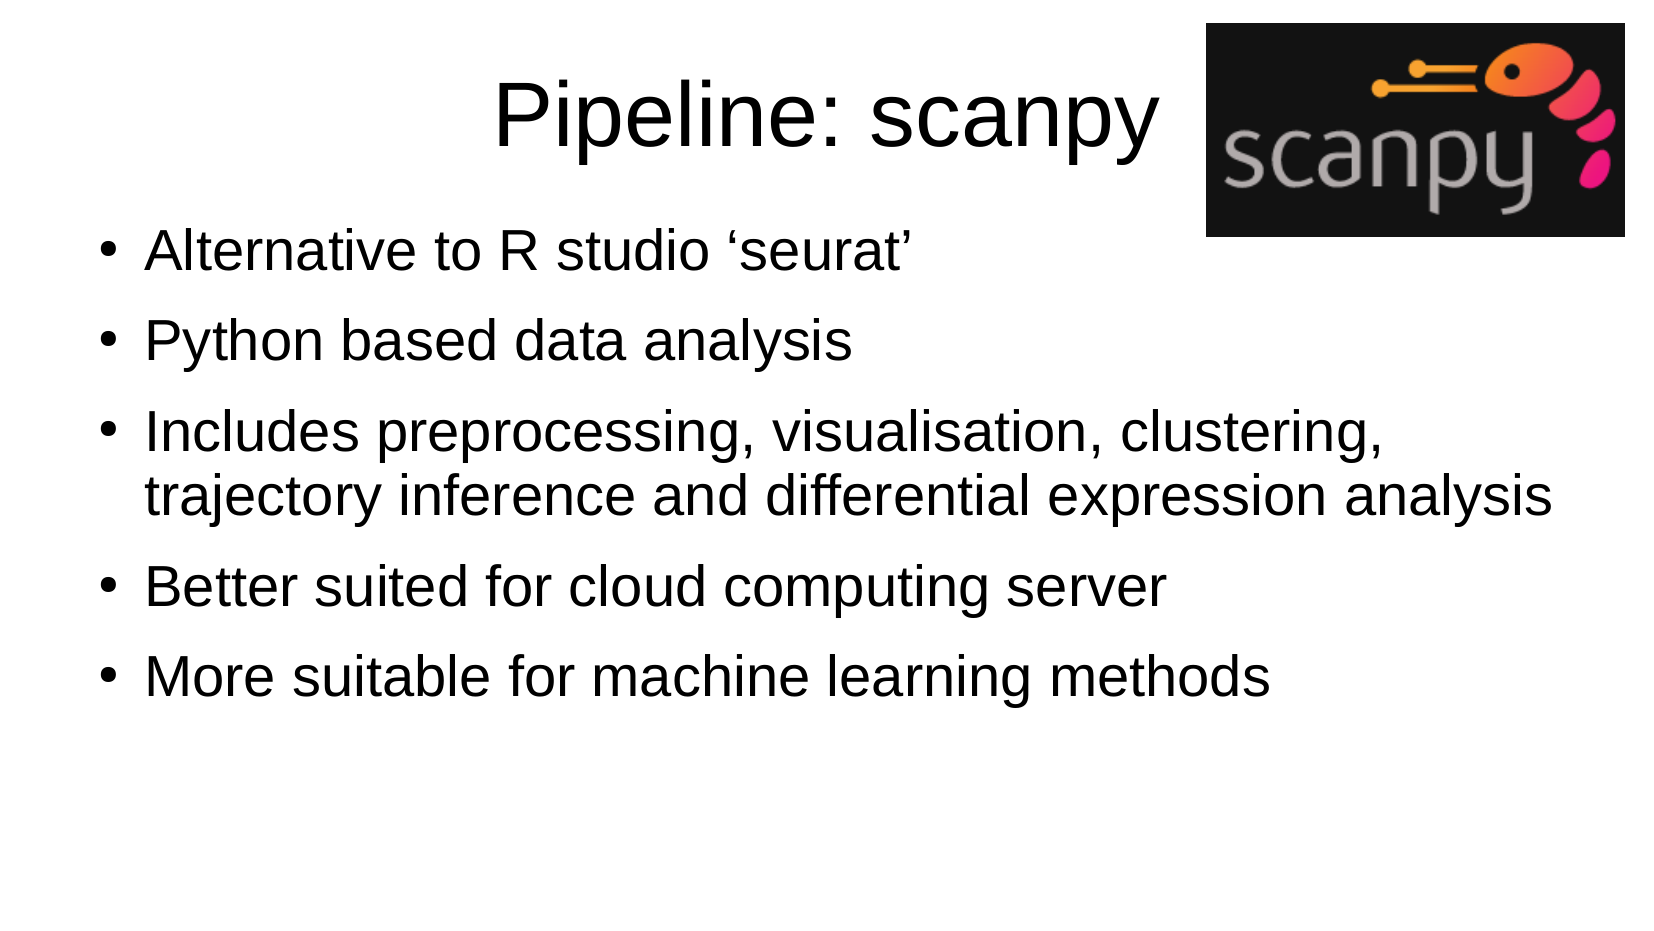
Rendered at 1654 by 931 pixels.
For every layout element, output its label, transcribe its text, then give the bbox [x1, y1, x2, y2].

picture [1206, 23, 1625, 237]
title Pipeline: scanpy [82, 37, 1206, 193]
list Alternative to R studio ‘seurat’ Python based data analysis Includes preprocessing, visualisation, clustering, trajectory inference and differential expression analysis Better suited for cloud computing server More suitable for machine learning methods [82, 217, 1571, 758]
